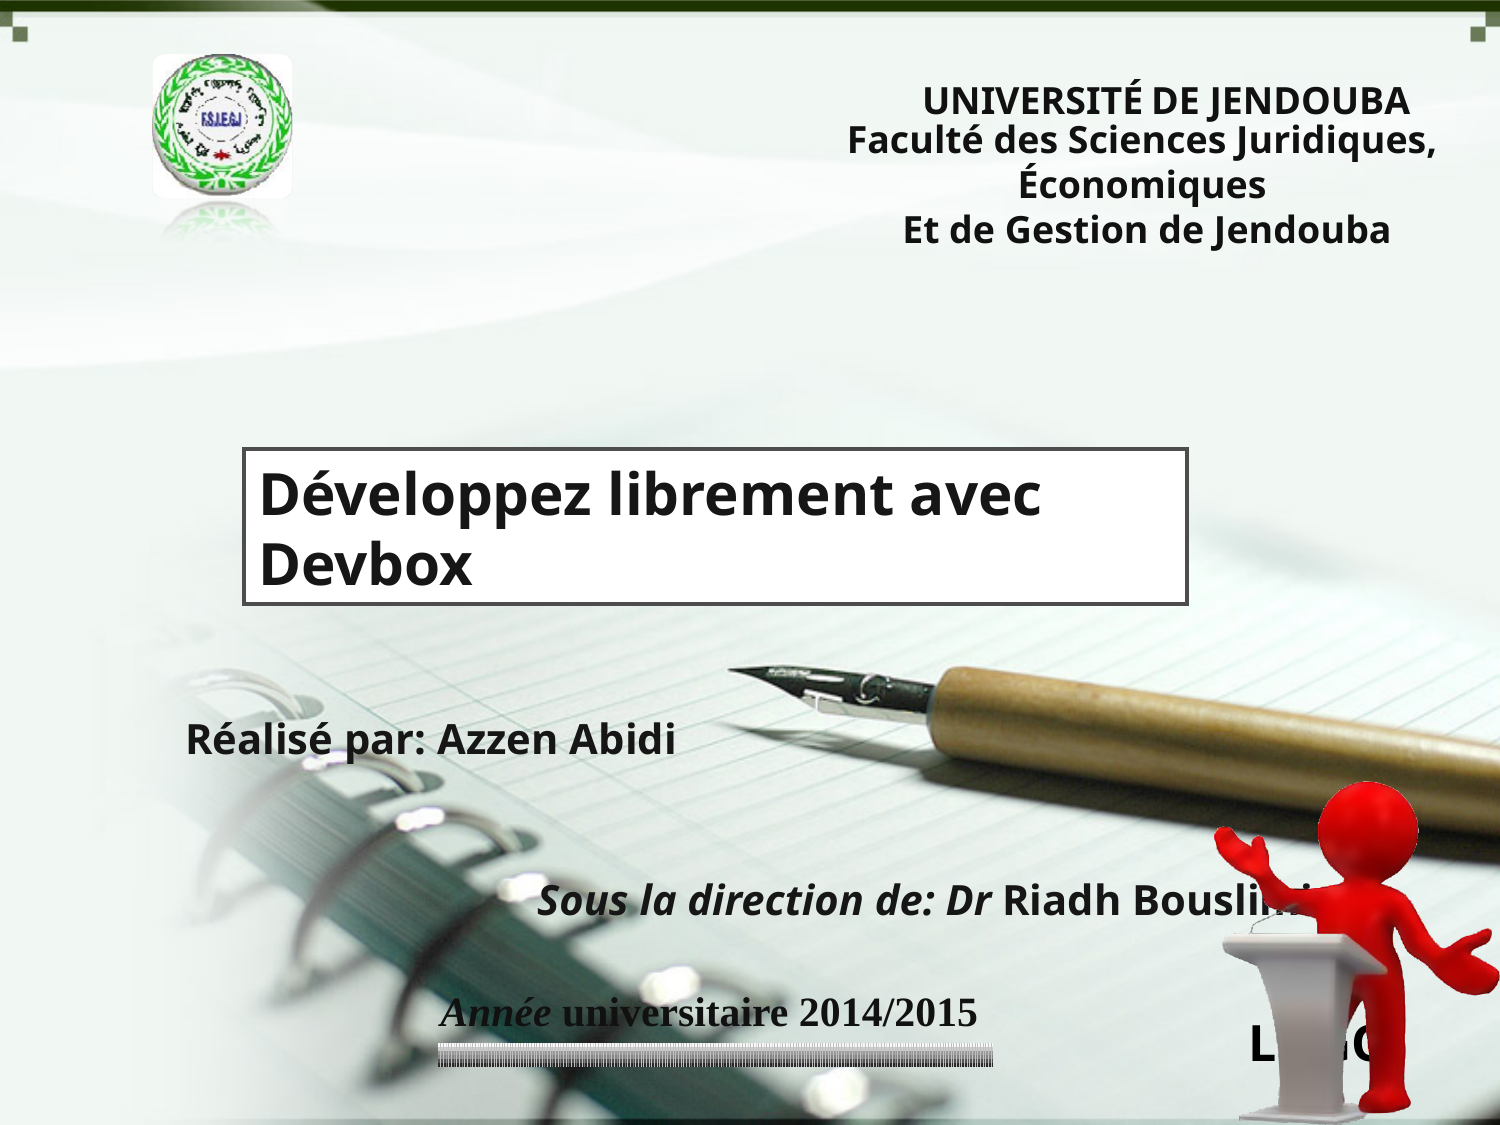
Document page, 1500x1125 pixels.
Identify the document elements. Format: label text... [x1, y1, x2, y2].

text_box Faculté des Sciences Juridiques, Économiques Et de Gestion de Jendouba [785, 108, 1500, 259]
text_box Réalisé par: Azzen Abidi [74, 704, 831, 770]
text_box Développez librement avec Devbox [243, 449, 1188, 605]
text_box Année universitaire 2014/2015 [425, 977, 993, 1043]
text_box Sous la direction de: Dr Riadh Bouslimi [484, 866, 1214, 932]
picture [0, 0, 1500, 1125]
text_box UNIVERSITÉ DE JENDOUBA [874, 69, 1458, 130]
